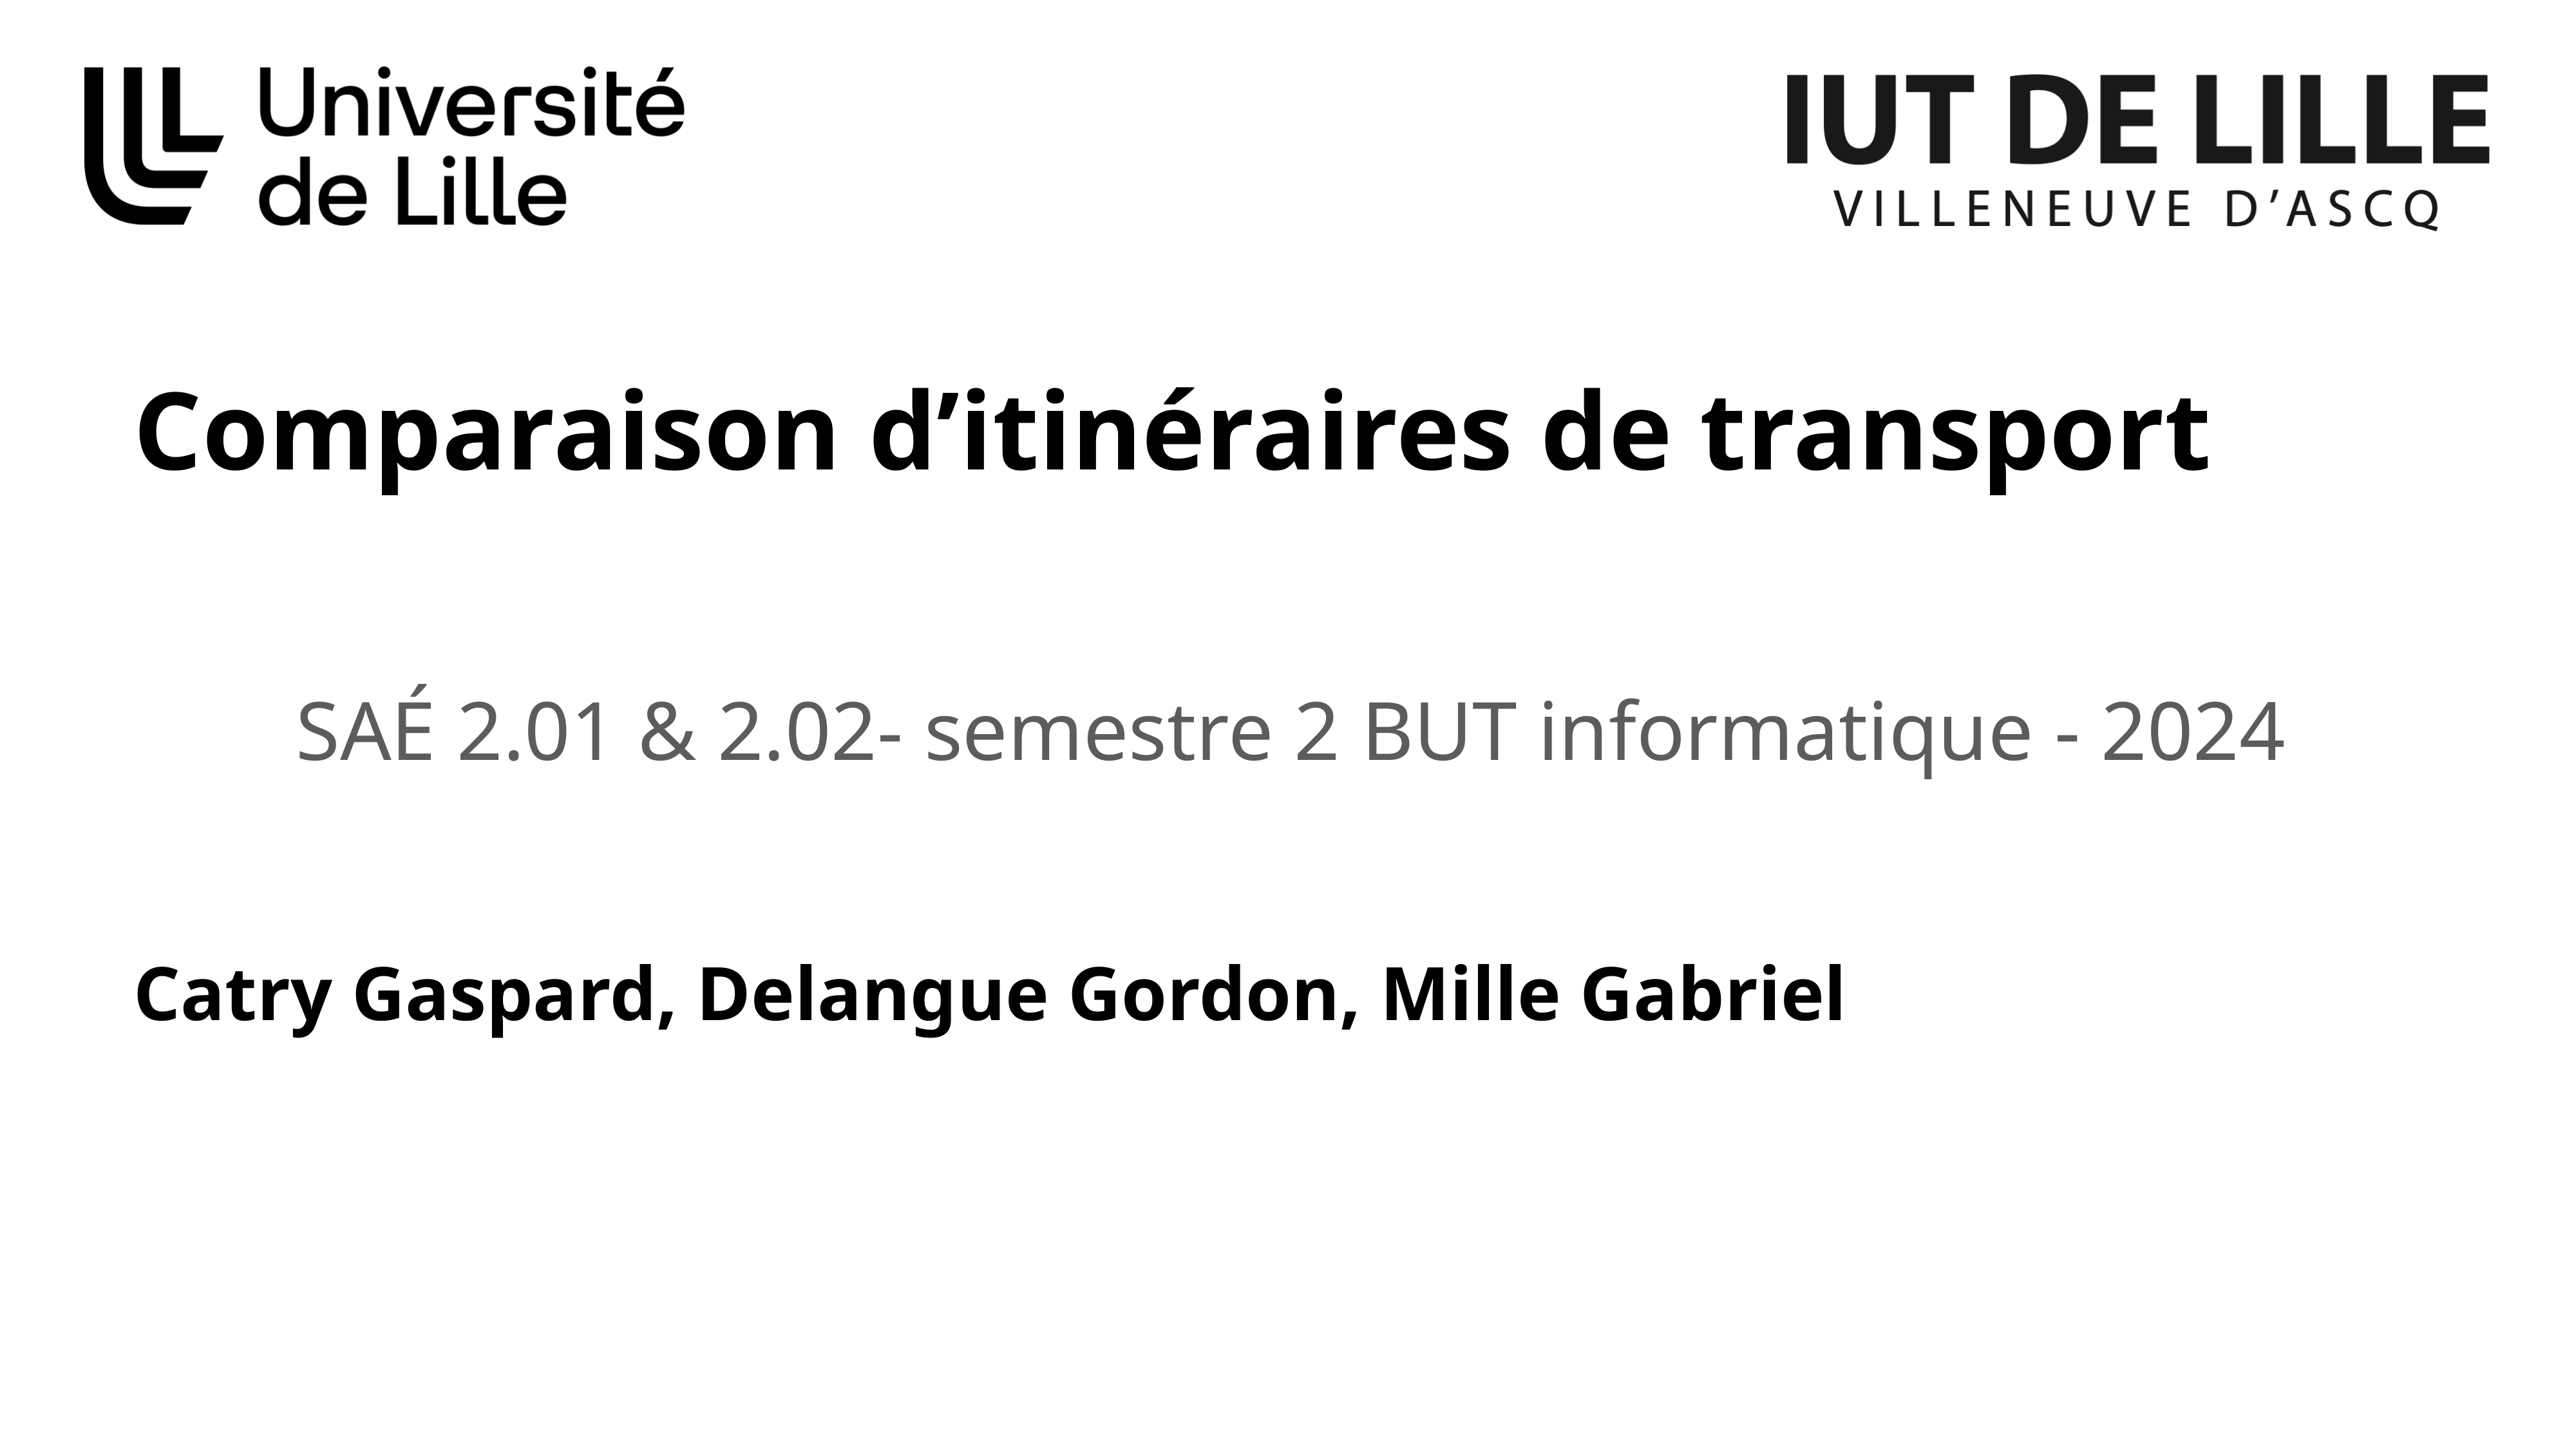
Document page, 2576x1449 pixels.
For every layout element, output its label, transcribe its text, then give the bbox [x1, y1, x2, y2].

list Catry Gaspard, Delangue Gordon, Mille Gabriel [124, 942, 2446, 1143]
picture [0, 0, 767, 309]
text_box SAÉ 2.01 & 2.02- semestre 2 BUT informatique - 2024 [130, 674, 2452, 919]
picture [1779, 54, 2494, 239]
title Comparaison d’itinéraires de transport [124, 383, 2446, 627]
